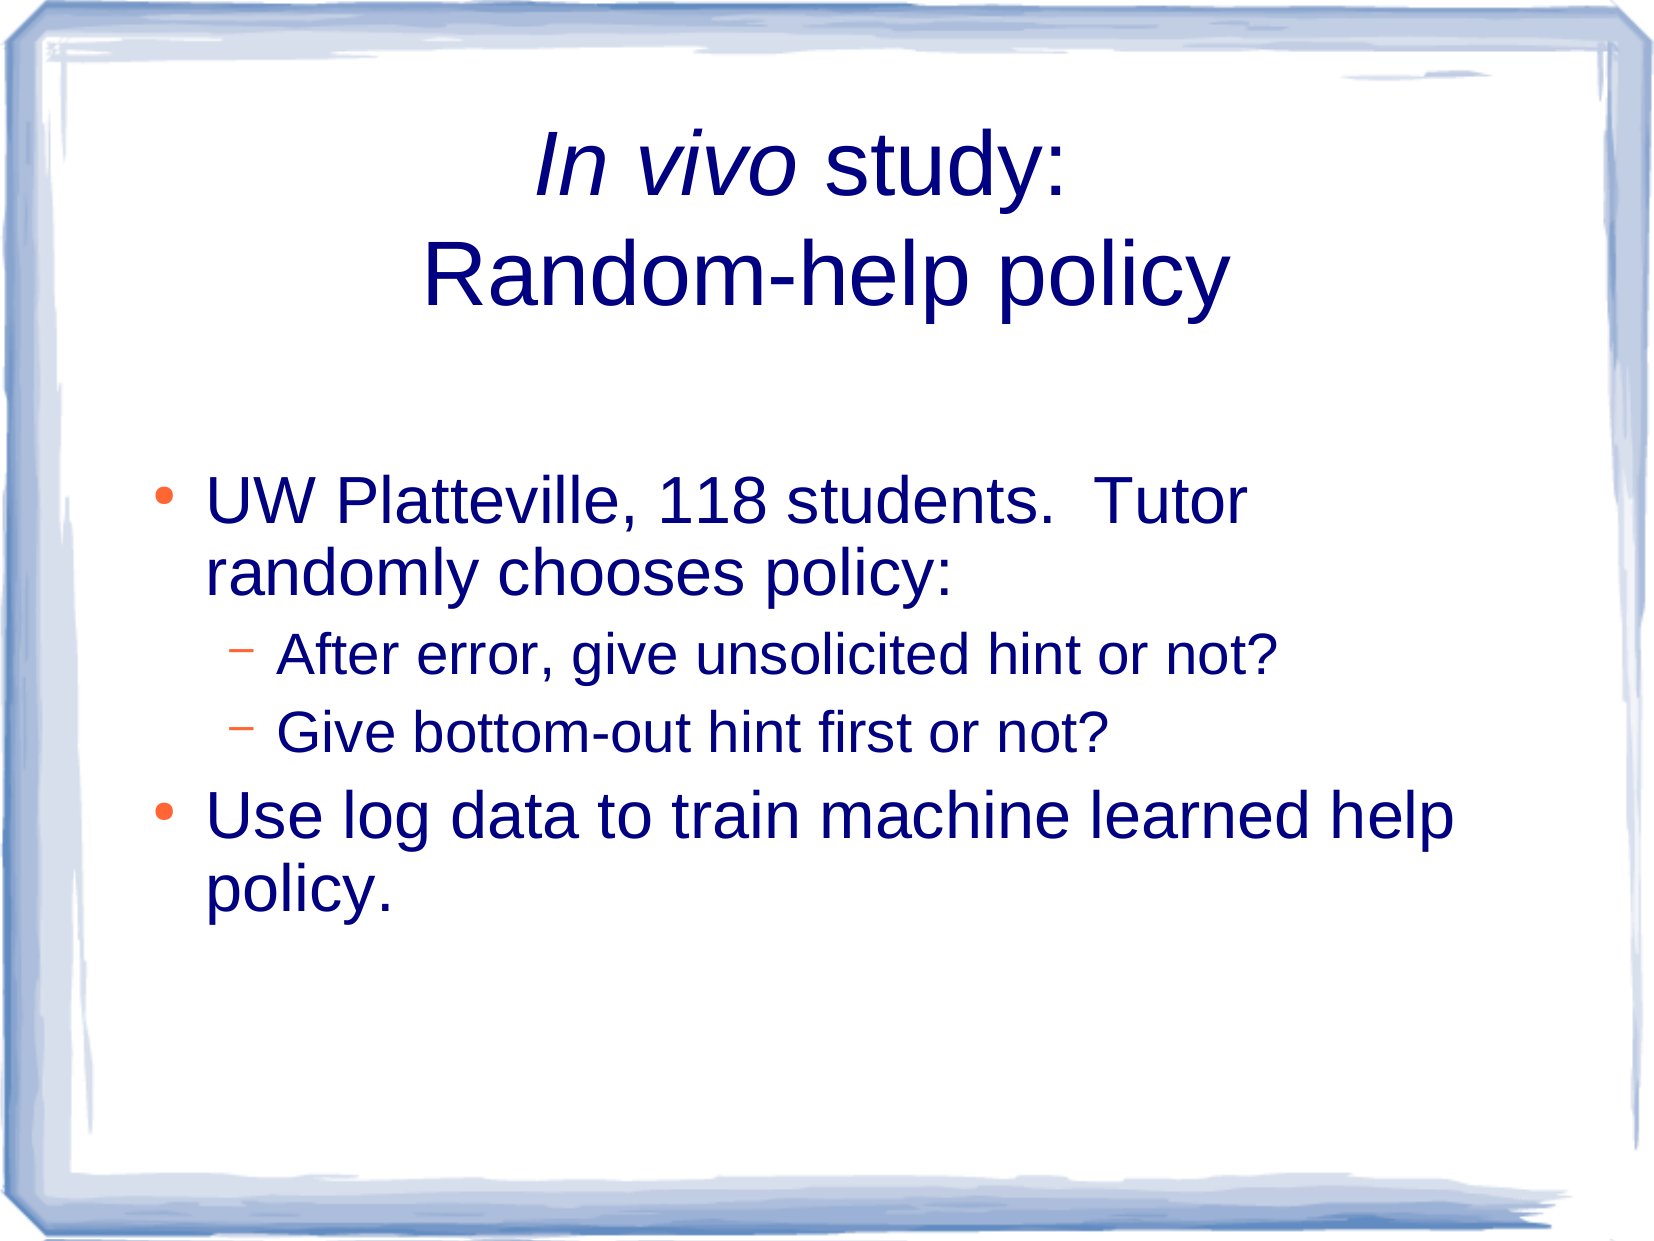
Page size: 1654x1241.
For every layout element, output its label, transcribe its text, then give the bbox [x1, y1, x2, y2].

list UW Platteville, 118 students. Tutor randomly chooses policy: After error, give unsolicited hint or not? Give bottom-out hint first or not? Use log data to train machine learned help policy. [119, 458, 1526, 1076]
title In vivo study: Random-help policy [124, 96, 1530, 332]
picture [0, 0, 1654, 1241]
